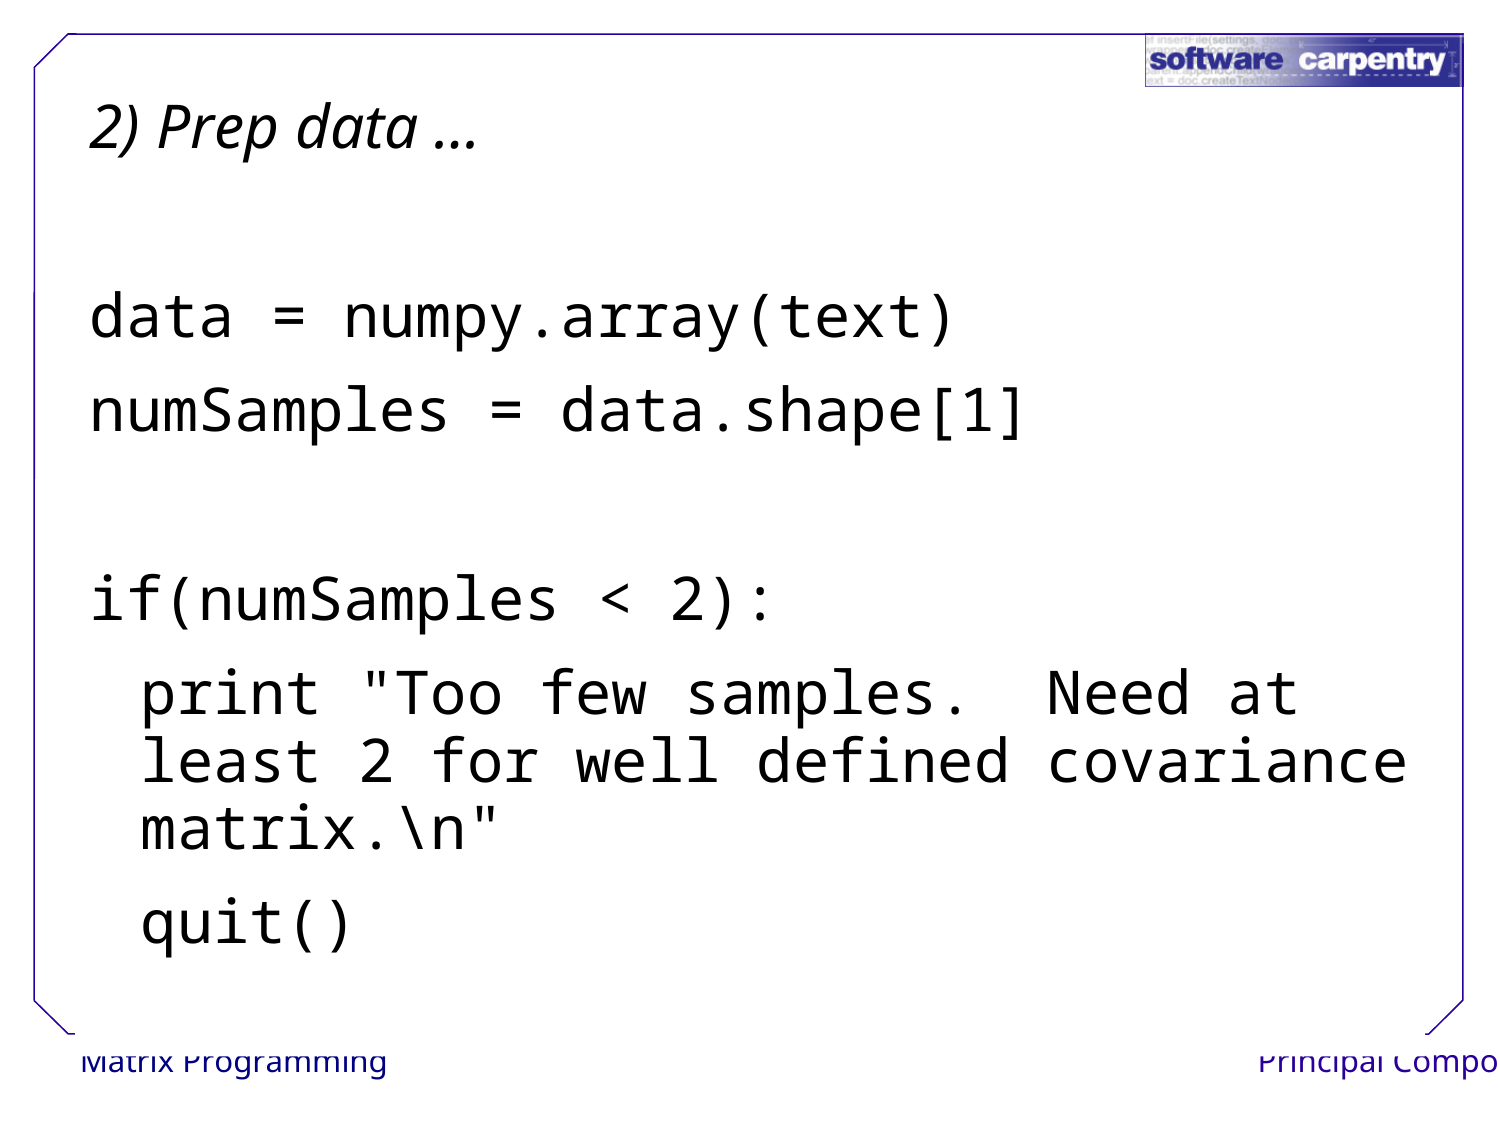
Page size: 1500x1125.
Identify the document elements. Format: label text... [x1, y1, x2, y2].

picture [1145, 33, 1464, 87]
list 2) Prep data … data = numpy.array(text) numSamples = data.shape[1] if(numSamples < 2): print "Too few samples. Need at least 2 for well defined covariance matrix.\n" quit() [75, 87, 1426, 1005]
